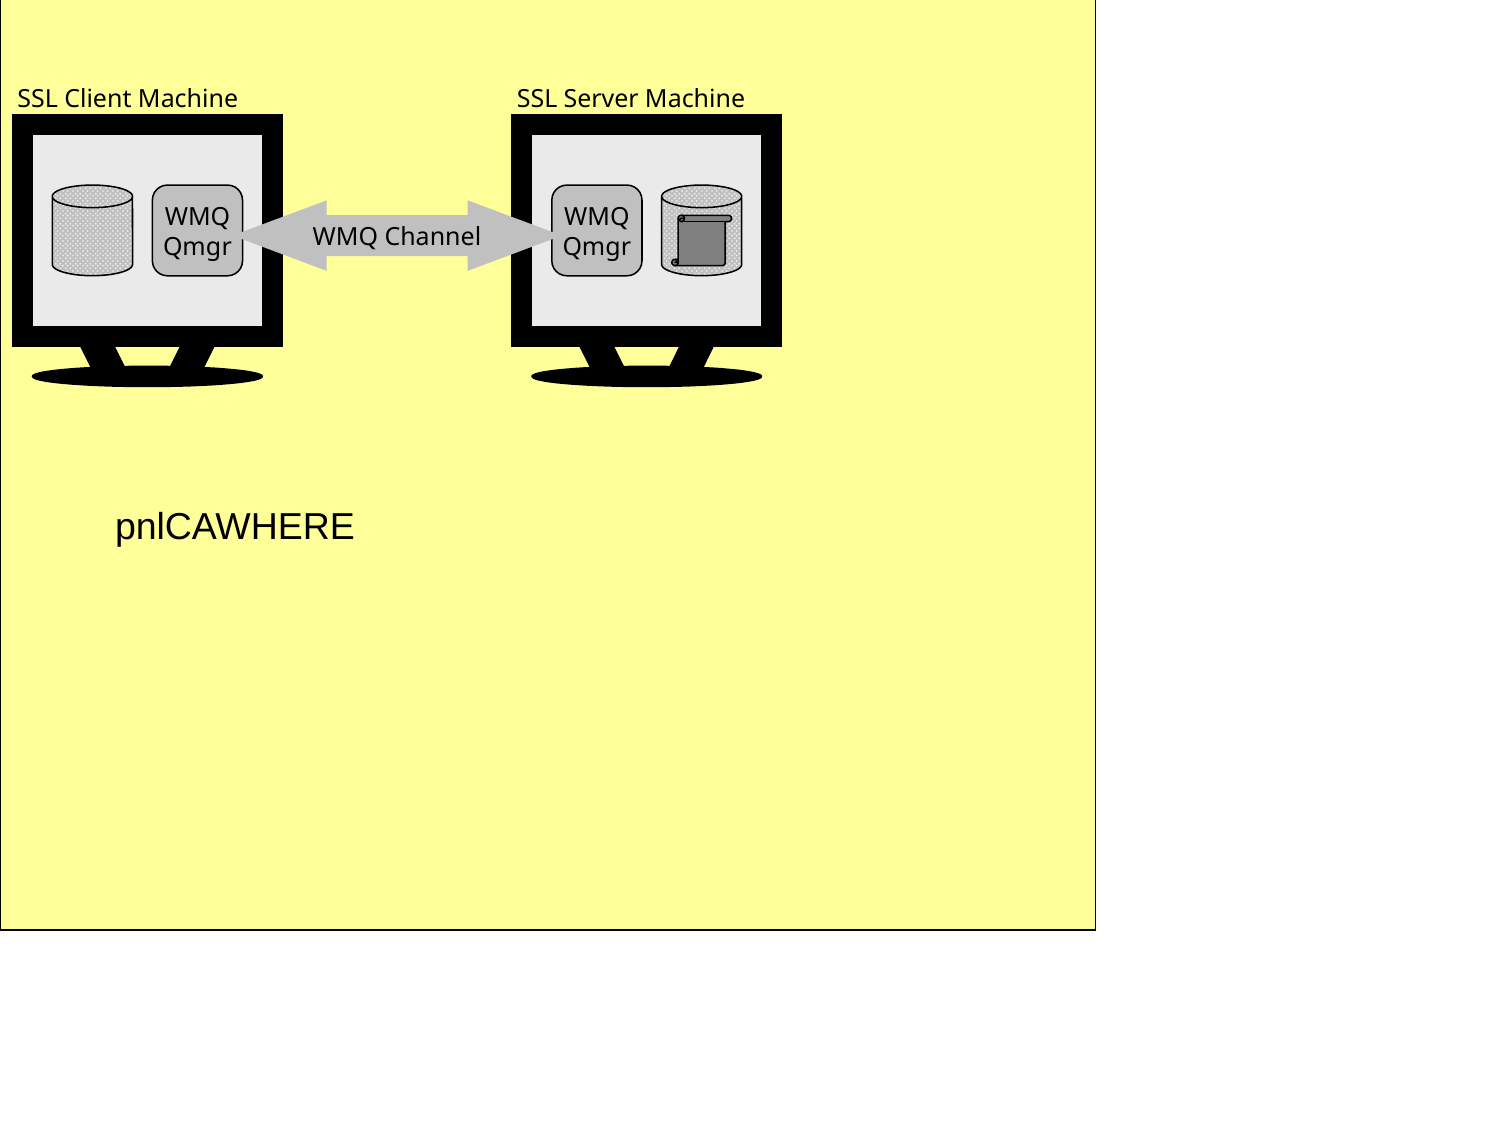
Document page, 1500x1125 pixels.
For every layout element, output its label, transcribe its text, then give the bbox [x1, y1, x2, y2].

text_box WMQ Channel [262, 215, 533, 256]
text_box SSL Client Machine [2, 74, 333, 120]
text_box WMQ Qmgr [551, 185, 642, 276]
text_box pnlCAWHERE [100, 494, 373, 555]
text_box [0, 0, 1095, 930]
text_box WMQ Qmgr [152, 185, 243, 276]
text_box SSL Server Machine [501, 74, 832, 120]
